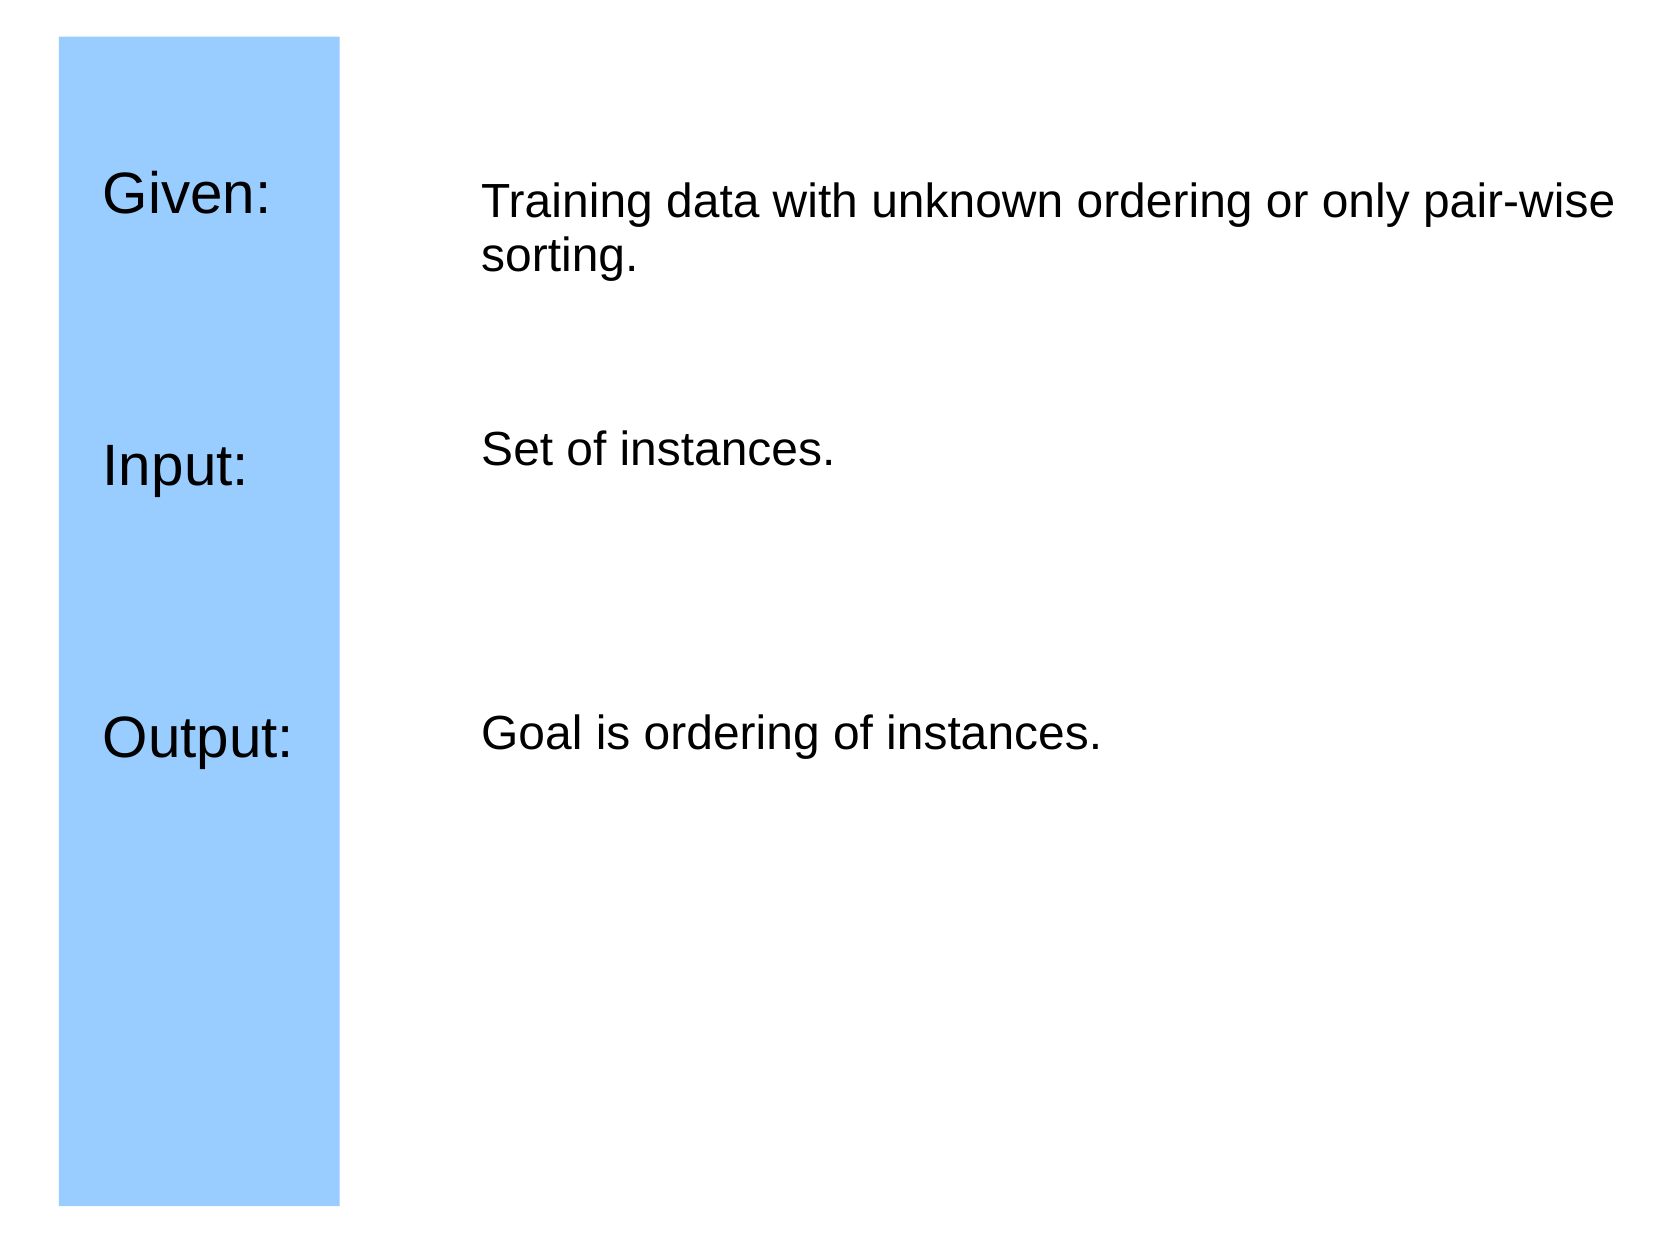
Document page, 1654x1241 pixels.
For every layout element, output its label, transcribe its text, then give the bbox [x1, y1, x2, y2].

text_box [58, 36, 340, 1207]
text_box Output: [88, 697, 326, 777]
text_box Training data with unknown ordering or only pair-wise sorting. [466, 166, 1633, 290]
text_box Set of instances. [466, 414, 851, 484]
text_box Input: [88, 425, 281, 506]
text_box Given: [88, 153, 303, 234]
text_box Goal is ordering of instances. [466, 698, 1119, 767]
